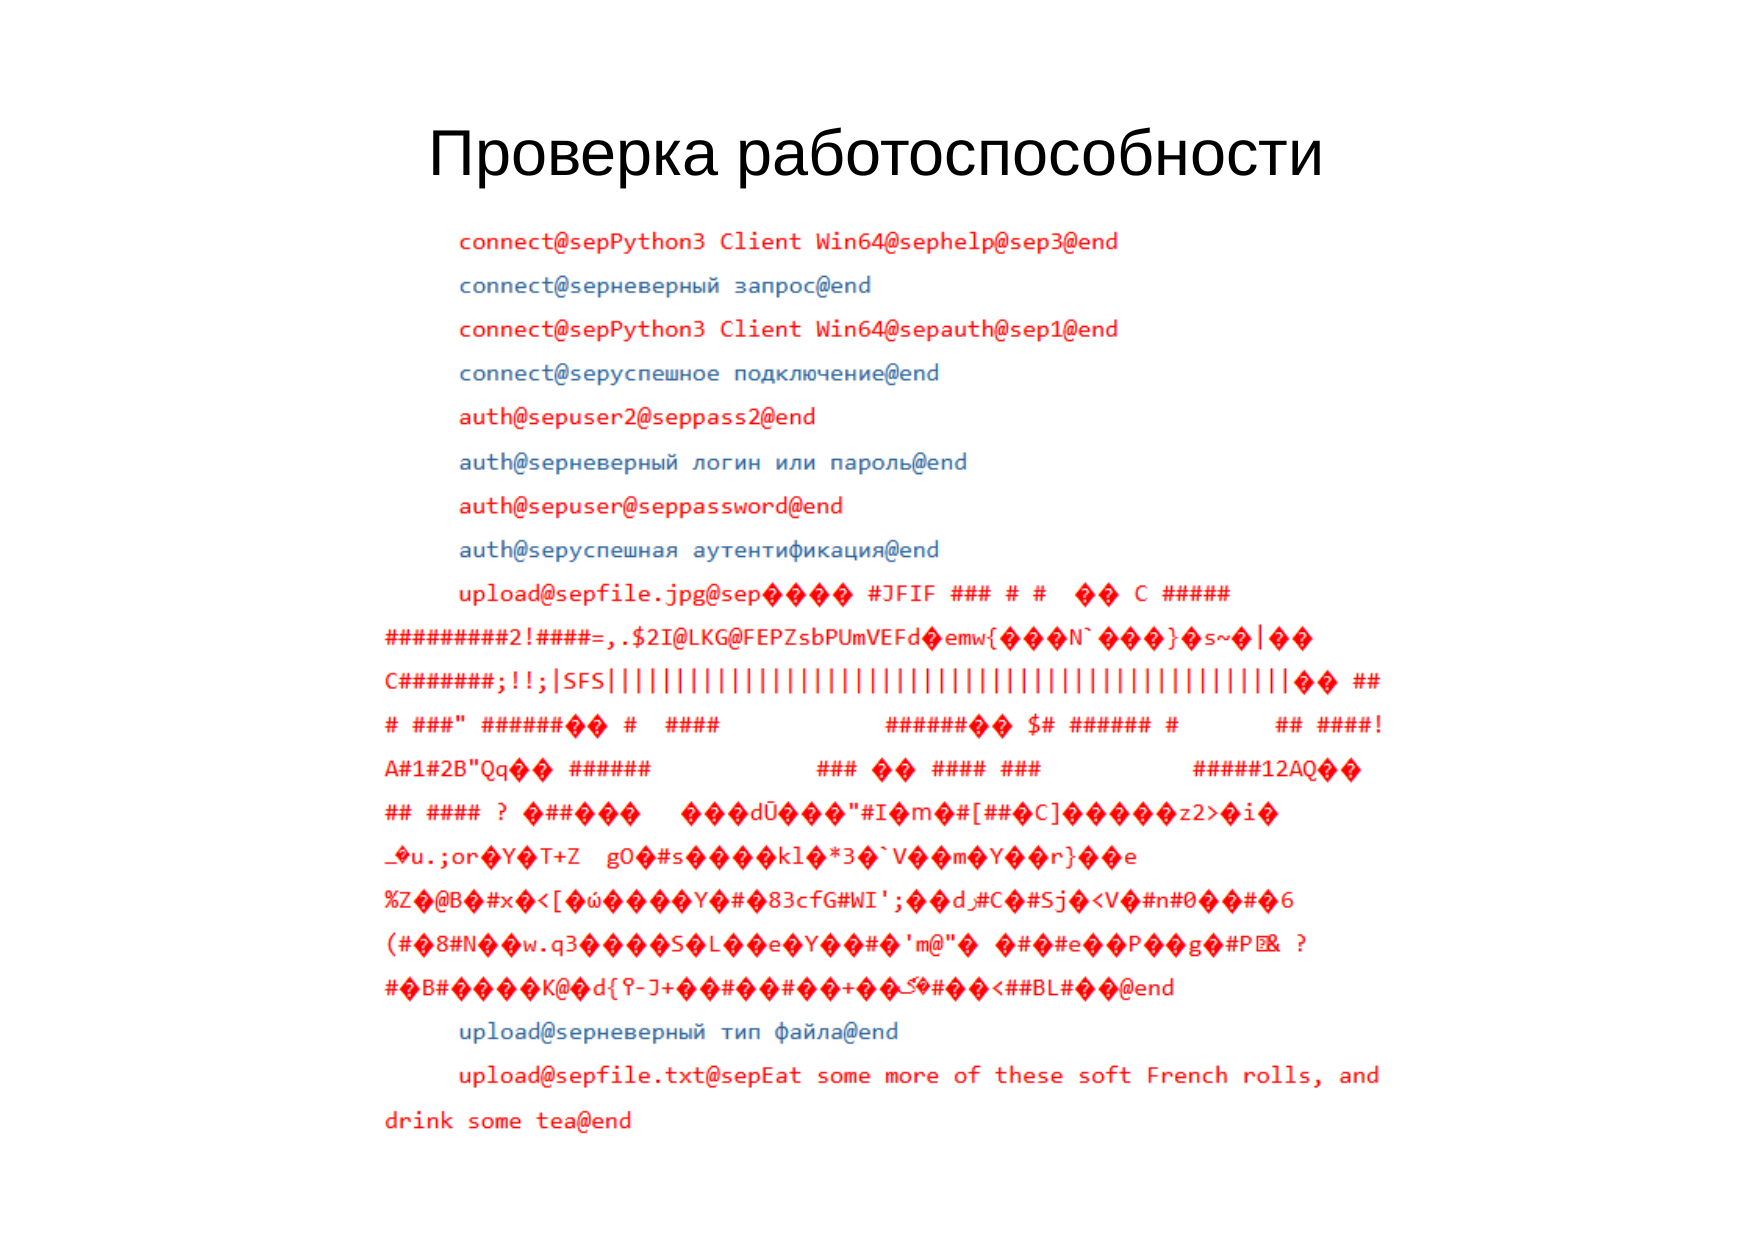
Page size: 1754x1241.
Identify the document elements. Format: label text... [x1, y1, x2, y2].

title Проверка работоспособности [87, 49, 1667, 257]
picture [347, 229, 1407, 1152]
